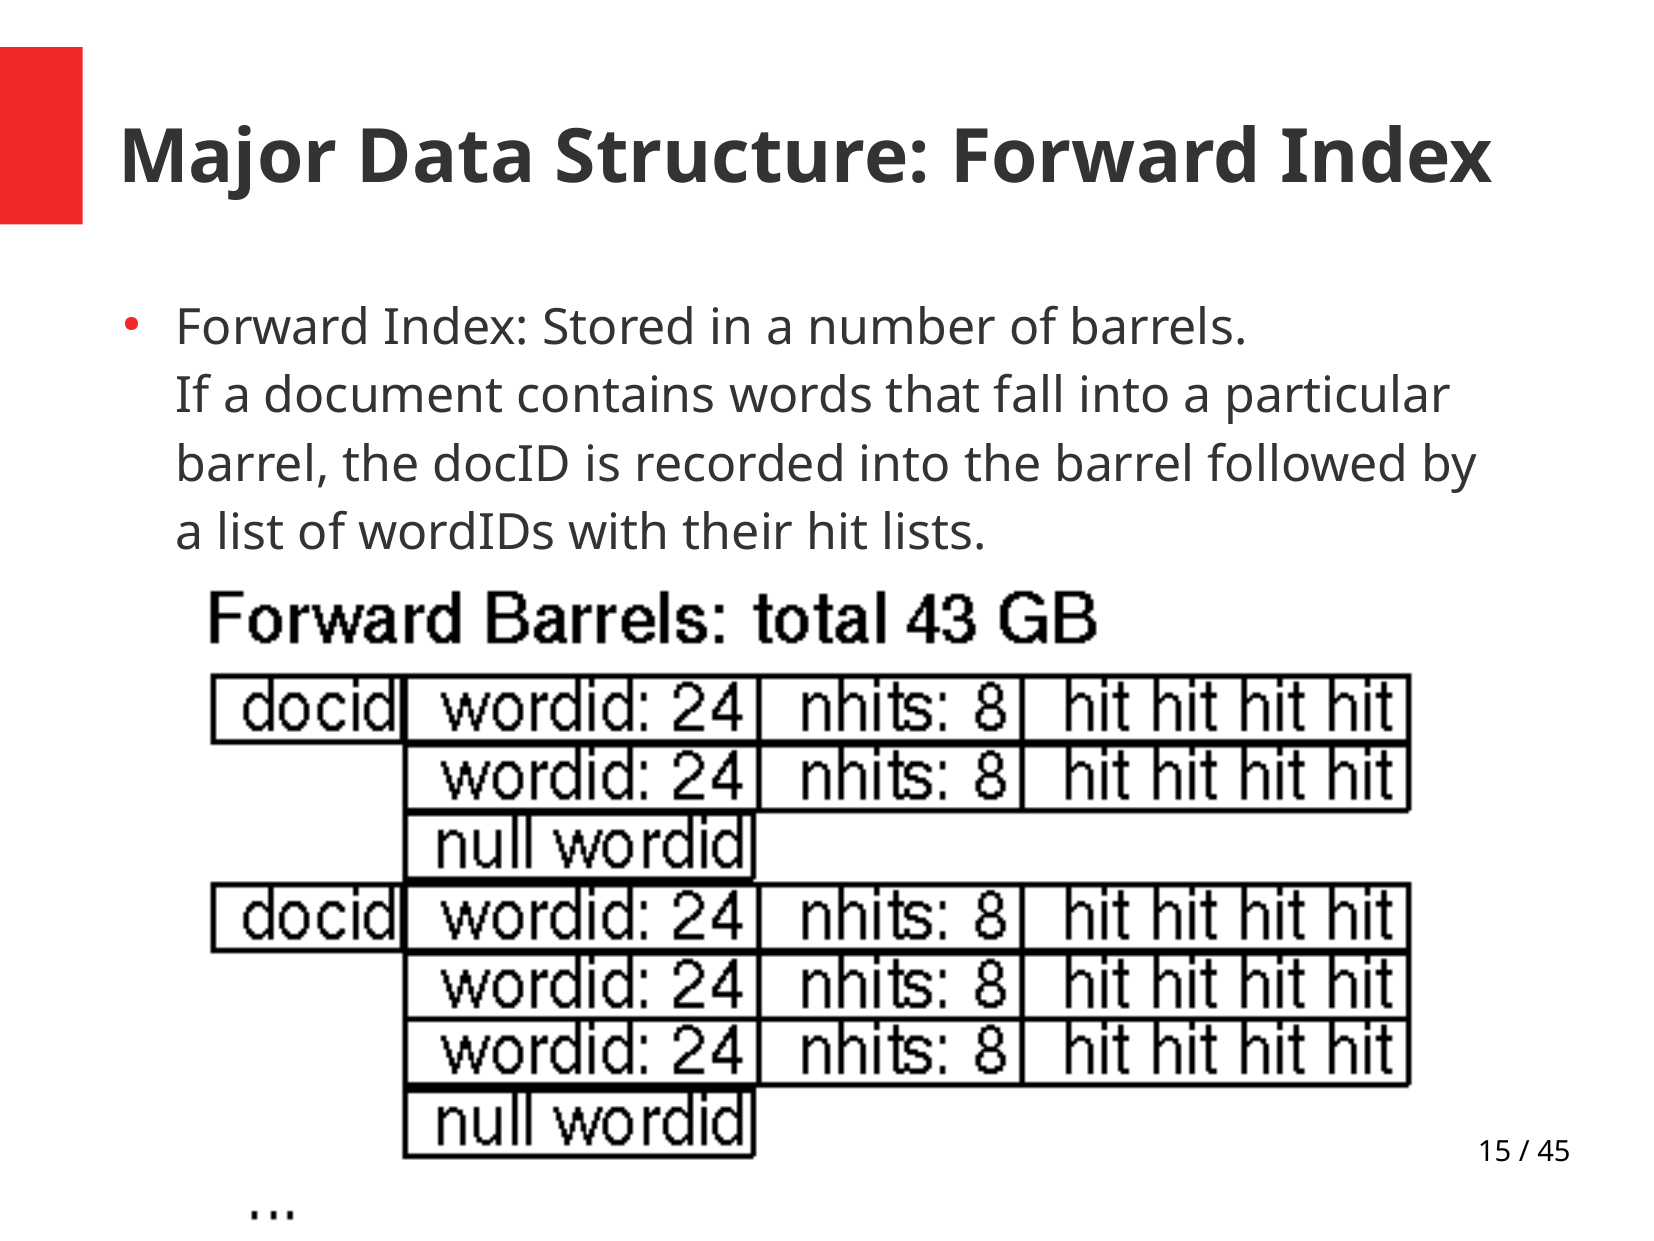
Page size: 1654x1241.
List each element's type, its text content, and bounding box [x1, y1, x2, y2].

title Major Data Structure: Forward Index [118, 49, 1571, 257]
text_box Forward Index: Stored in a number of barrels. If a document contains words that fall into a particular barrel, the docID is recorded into the barrel followed by a list of wordIDs with their hit lists. [105, 291, 1498, 646]
chart [195, 581, 1426, 1223]
